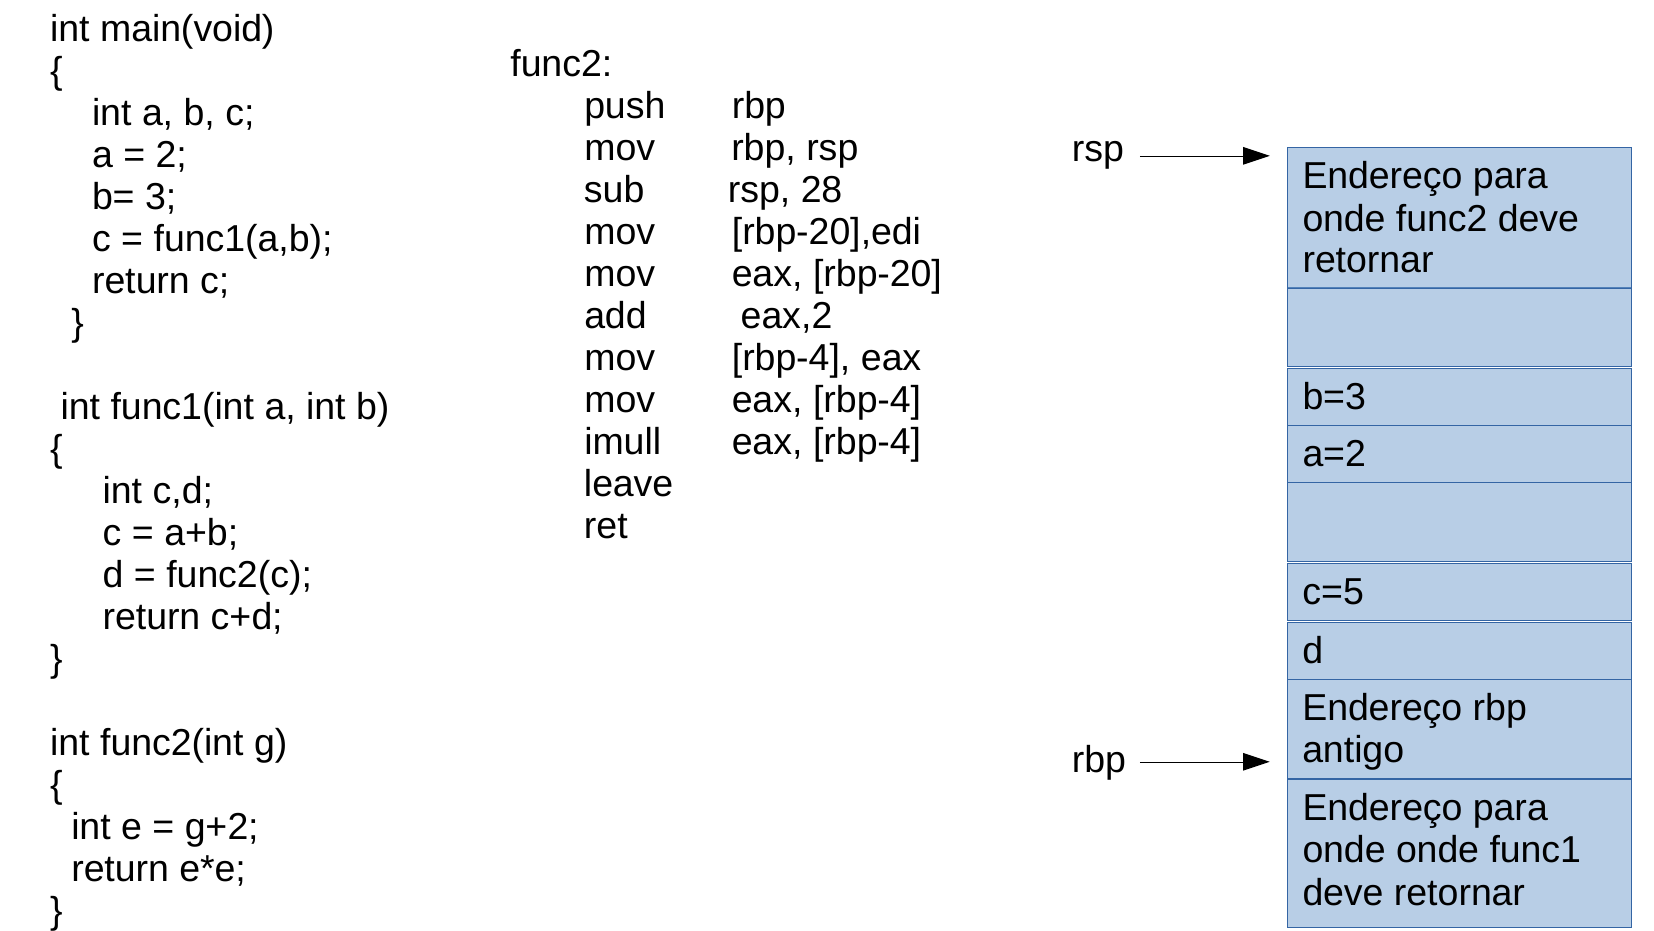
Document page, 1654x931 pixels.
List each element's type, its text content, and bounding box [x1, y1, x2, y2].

text_box Endereço para onde func2 deve retornar [1287, 147, 1632, 289]
text_box b=3 [1287, 368, 1632, 426]
text_box rbp [1057, 731, 1141, 789]
text_box d [1287, 622, 1632, 680]
text_box int main(void) { int a, b, c; a = 2; b= 3; c = func1(a,b); return c; } int func1(int a, int b) { int c,d; c = a+b; d = func2(c); return c+d; } int func2(int g) { int e = g+2; return e*e; } [35, 0, 449, 931]
text_box [1287, 289, 1632, 367]
text_box Endereço para onde onde func1 deve retornar [1287, 779, 1632, 928]
text_box rsp [1057, 120, 1139, 178]
text_box c=5 [1287, 563, 1632, 621]
text_box func2: push rbp mov rbp, rsp sub rsp, 28 mov [rbp-20],edi mov eax, [rbp-20] add eax,2 mov [rbp-4], eax mov eax, [rbp-4] imull eax, [rbp-4] leave ret [495, 35, 1028, 807]
text_box Endereço rbp antigo [1287, 680, 1632, 779]
text_box [1287, 483, 1632, 562]
text_box a=2 [1287, 426, 1632, 483]
